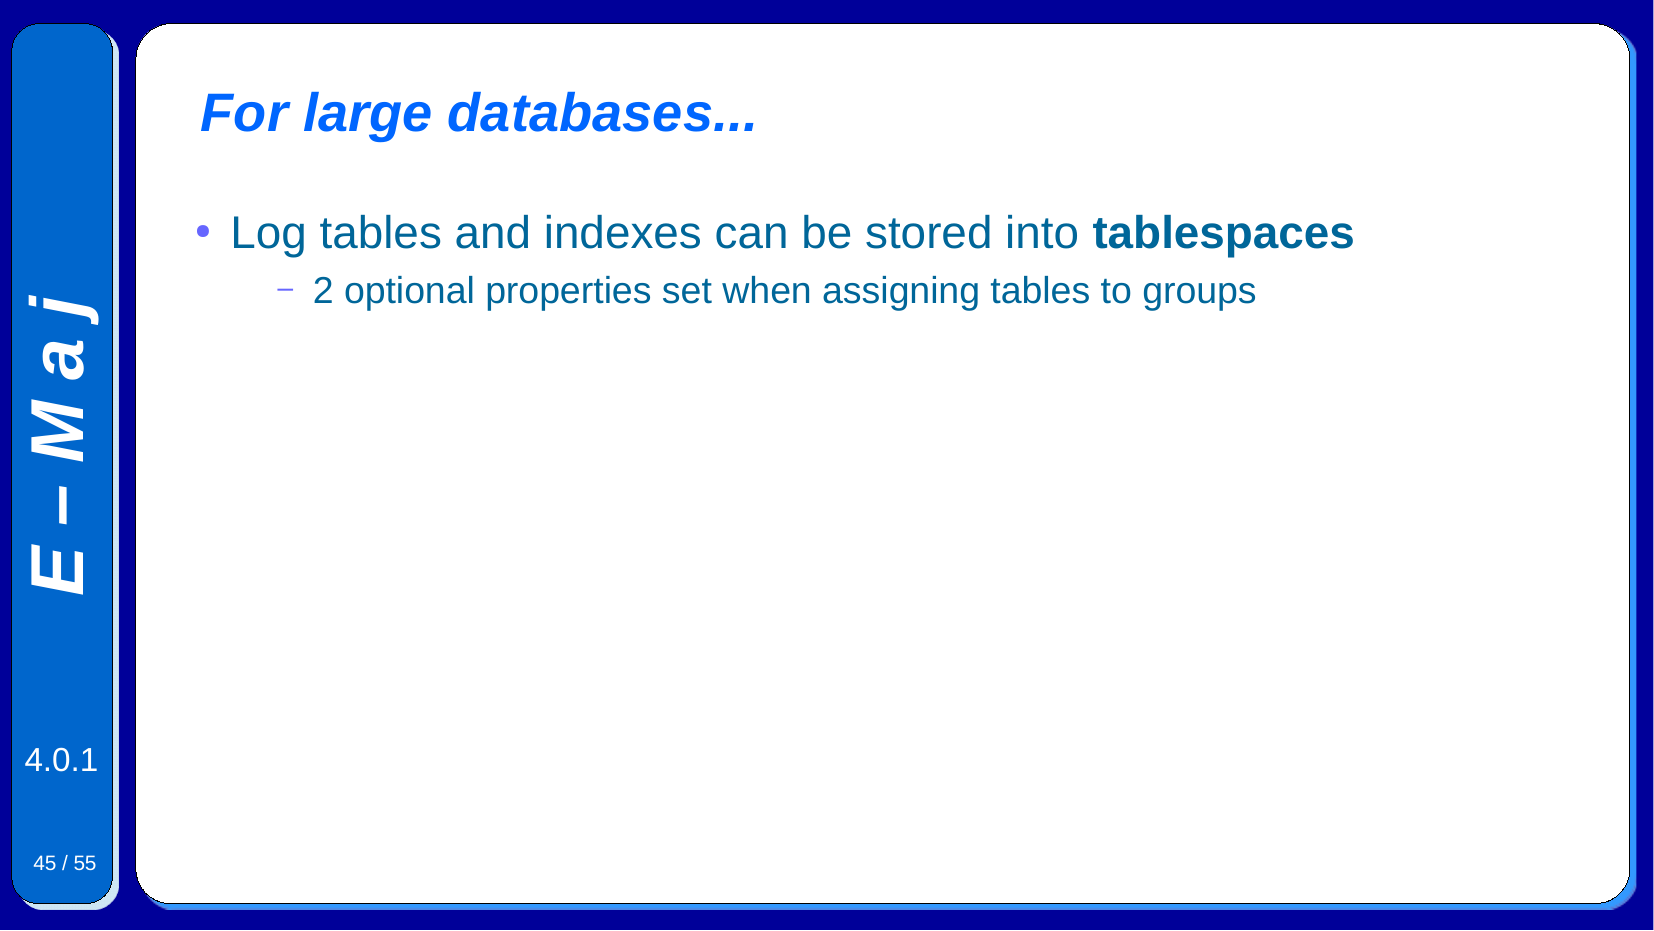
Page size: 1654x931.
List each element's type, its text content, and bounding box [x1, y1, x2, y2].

list Log tables and indexes can be stored into tablespaces 2 optional properties set when assigning tables to groups [177, 206, 1587, 827]
title For large databases... [200, 34, 1575, 191]
